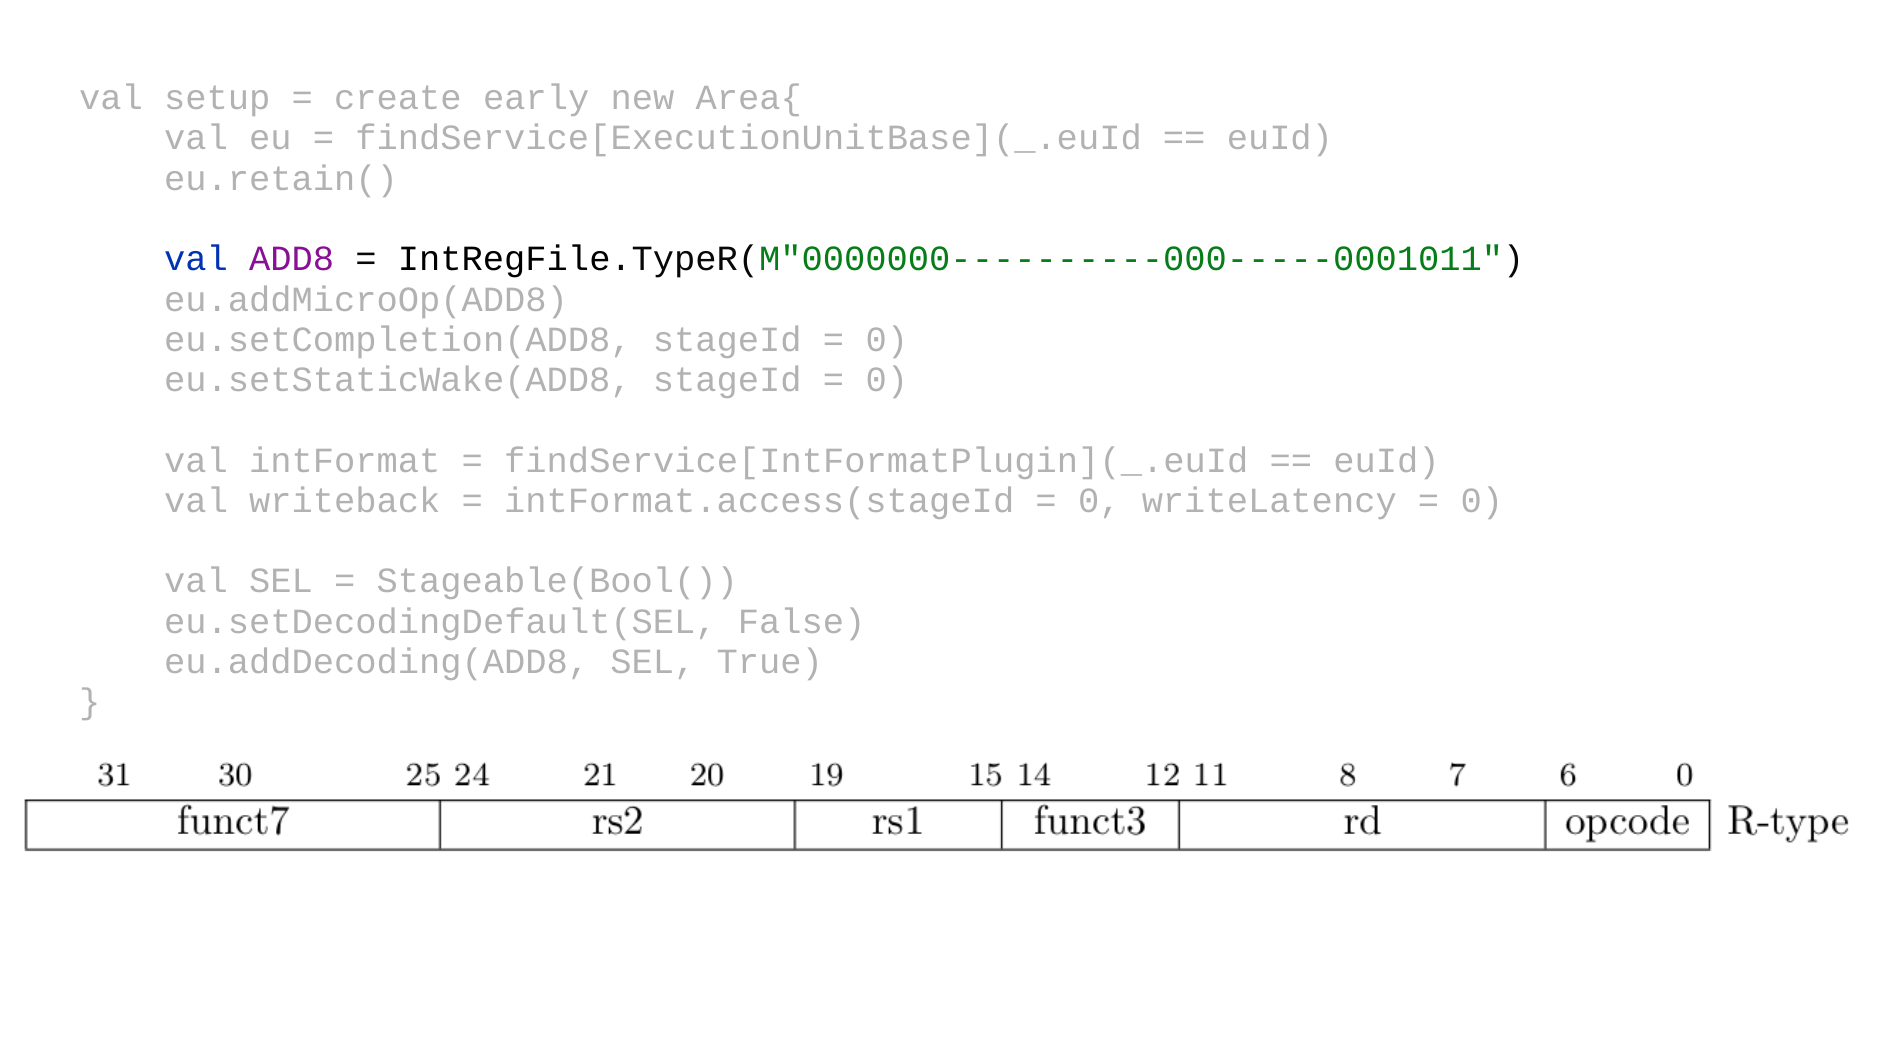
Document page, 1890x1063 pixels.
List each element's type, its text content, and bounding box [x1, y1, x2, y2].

text_box val setup = create early new Area{ val eu = findService[ExecutionUnitBase](_.euId == euId) eu.retain() val ADD8 = IntRegFile.TypeR(M"0000000----------000-----0001011") eu.addMicroOp(ADD8) eu.setCompletion(ADD8, stageId = 0) eu.setStaticWake(ADD8, stageId = 0) val intFormat = findService[IntFormatPlugin](_.euId == euId) val writeback = intFormat.access(stageId = 0, writeLatency = 0) val SEL = Stageable(Bool()) eu.setDecodingDefault(SEL, False) eu.addDecoding(ADD8, SEL, True) } [21, 32, 1878, 744]
picture [0, 744, 1878, 874]
